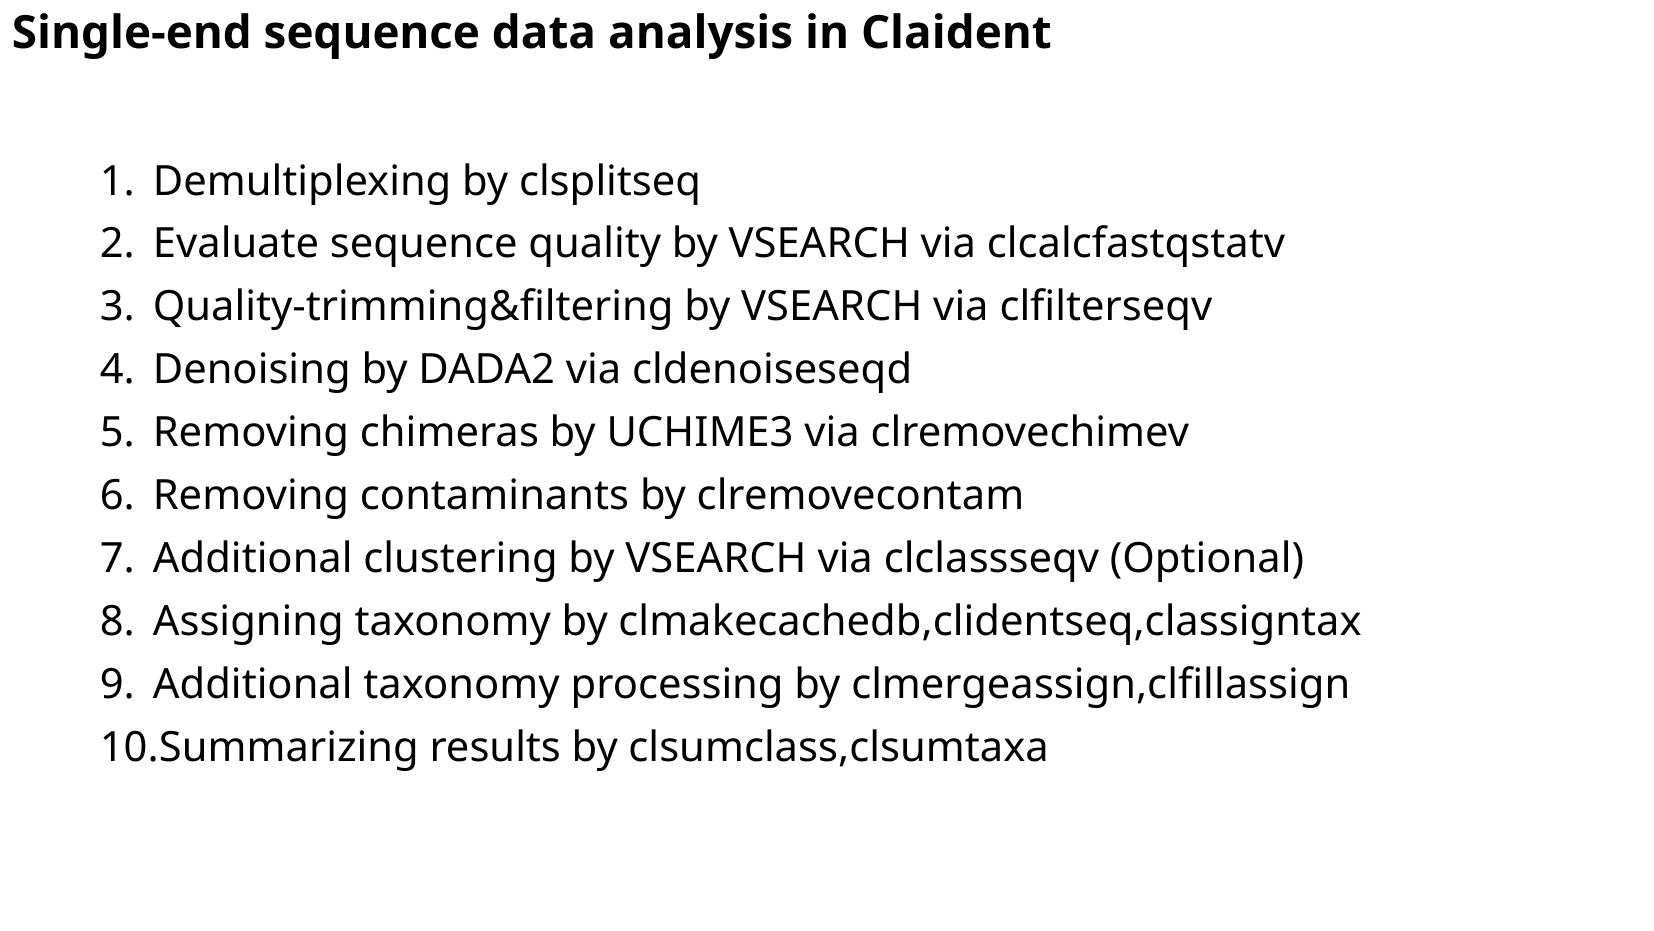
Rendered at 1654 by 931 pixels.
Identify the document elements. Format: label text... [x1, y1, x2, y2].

title Single-end sequence data analysis in Claident [11, 0, 1642, 130]
list Demultiplexing by clsplitseq Evaluate sequence quality by VSEARCH via clcalcfastqstatv Quality-trimming&filtering by VSEARCH via clfilterseqv Denoising by DADA2 via cldenoiseseqd Removing chimeras by UCHIME3 via clremovechimev Removing contaminants by clremovecontam Additional clustering by VSEARCH via clclassseqv (Optional) Assigning taxonomy by clmakecachedb,clidentseq,classigntax Additional taxonomy processing by clmergeassign,clfillassign Summarizing results by clsumclass,clsumtaxa [82, 150, 1571, 780]
